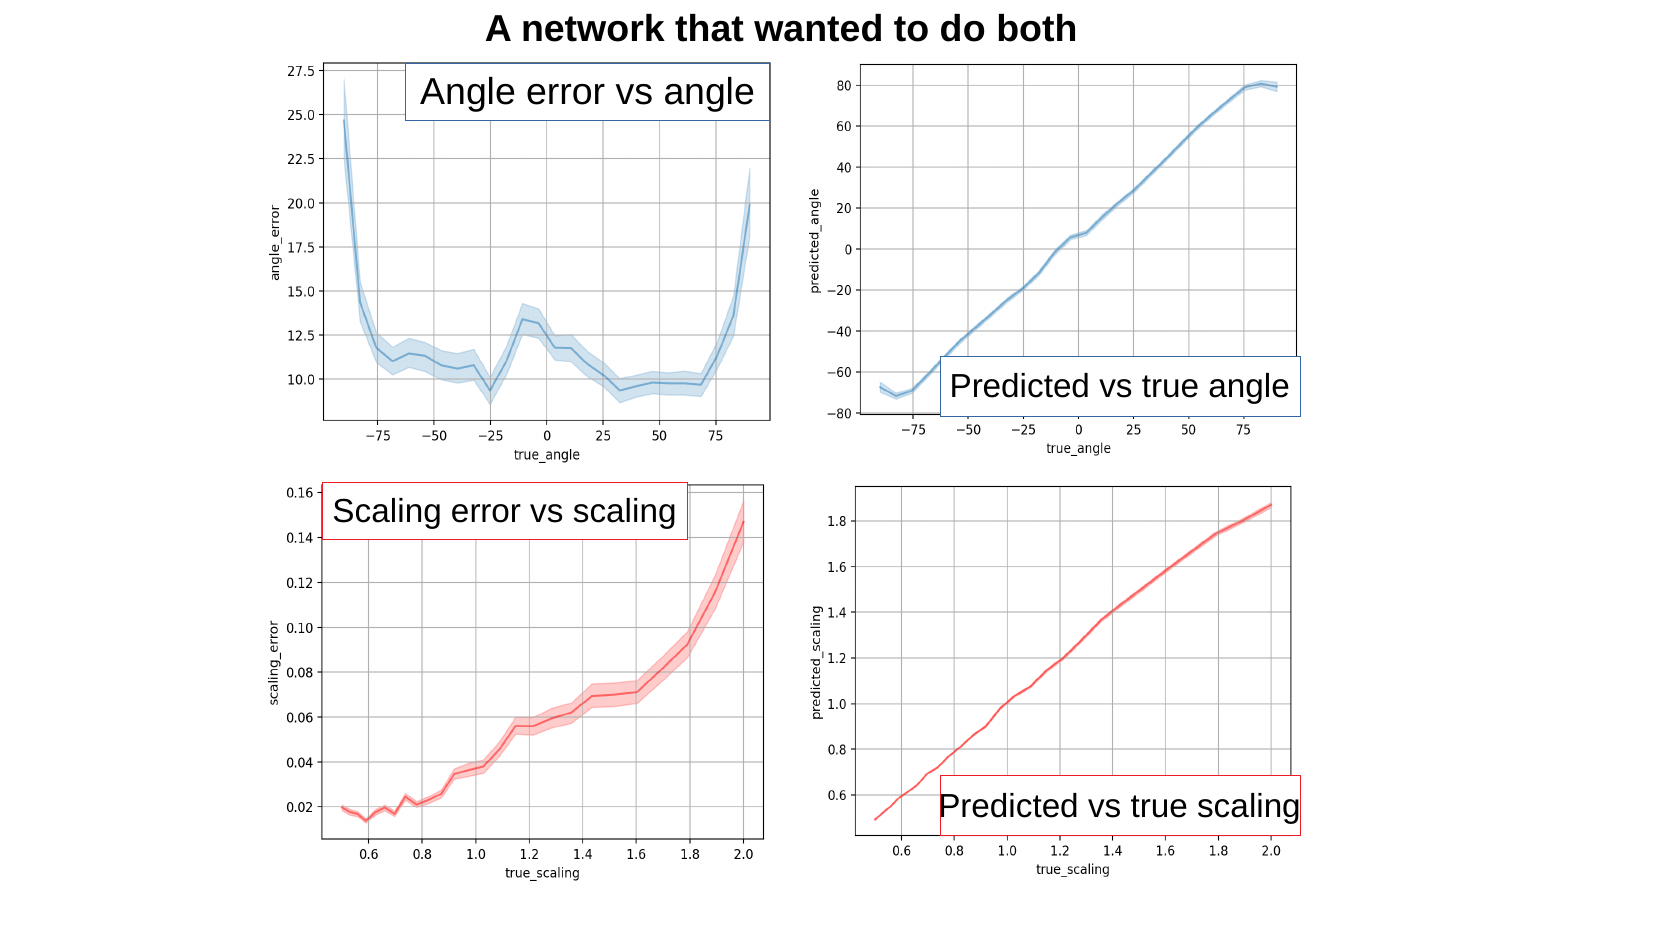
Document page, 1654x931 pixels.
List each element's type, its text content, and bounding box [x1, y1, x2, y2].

text_box A network that wanted to do both [469, 0, 1535, 57]
text_box Predicted vs true angle [940, 356, 1301, 417]
text_box Scaling error vs scaling [322, 482, 688, 540]
picture [798, 472, 1310, 886]
text_box Angle error vs angle [405, 63, 770, 121]
picture [255, 52, 785, 466]
text_box Predicted vs true scaling [940, 775, 1301, 836]
picture [253, 474, 774, 887]
picture [795, 57, 1321, 464]
